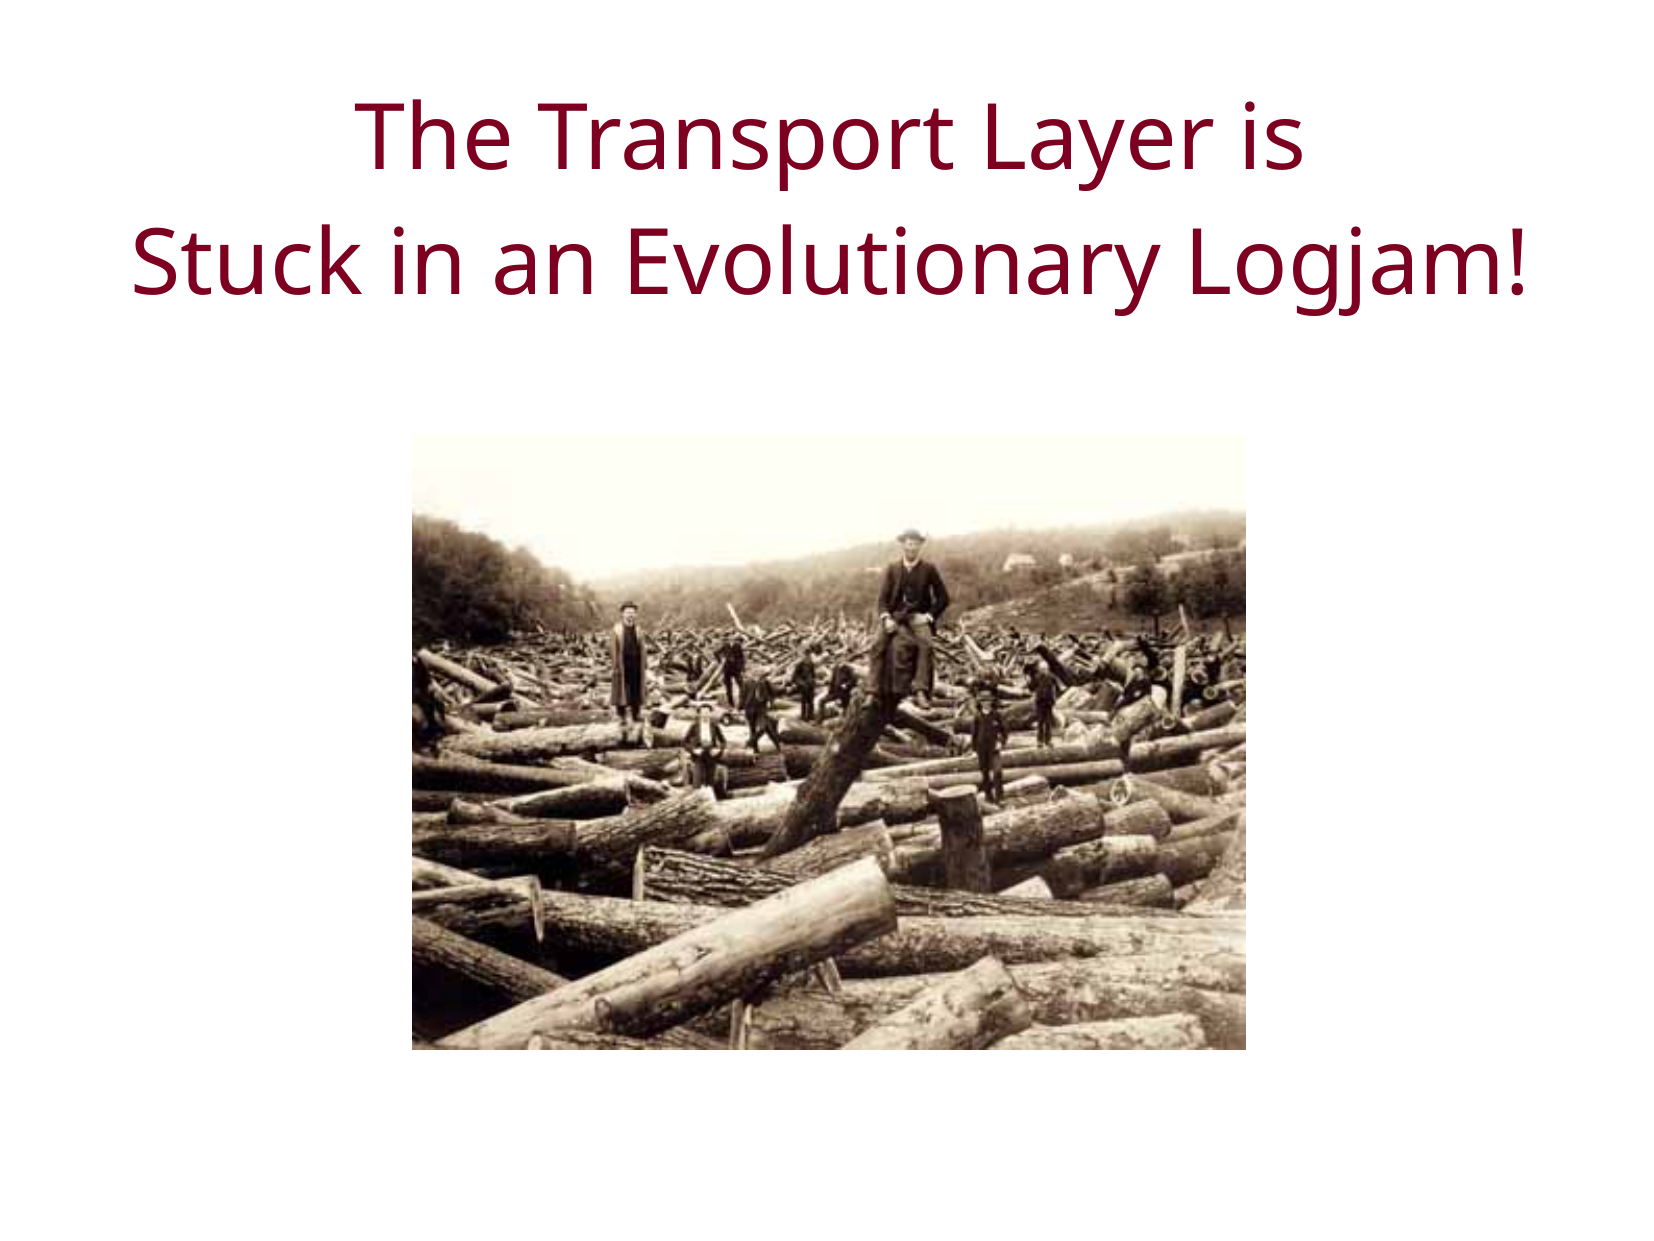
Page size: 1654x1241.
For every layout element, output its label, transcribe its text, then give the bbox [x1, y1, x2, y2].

picture [412, 435, 1246, 1051]
title The Transport Layer is Stuck in an Evolutionary Logjam! [86, 91, 1576, 302]
